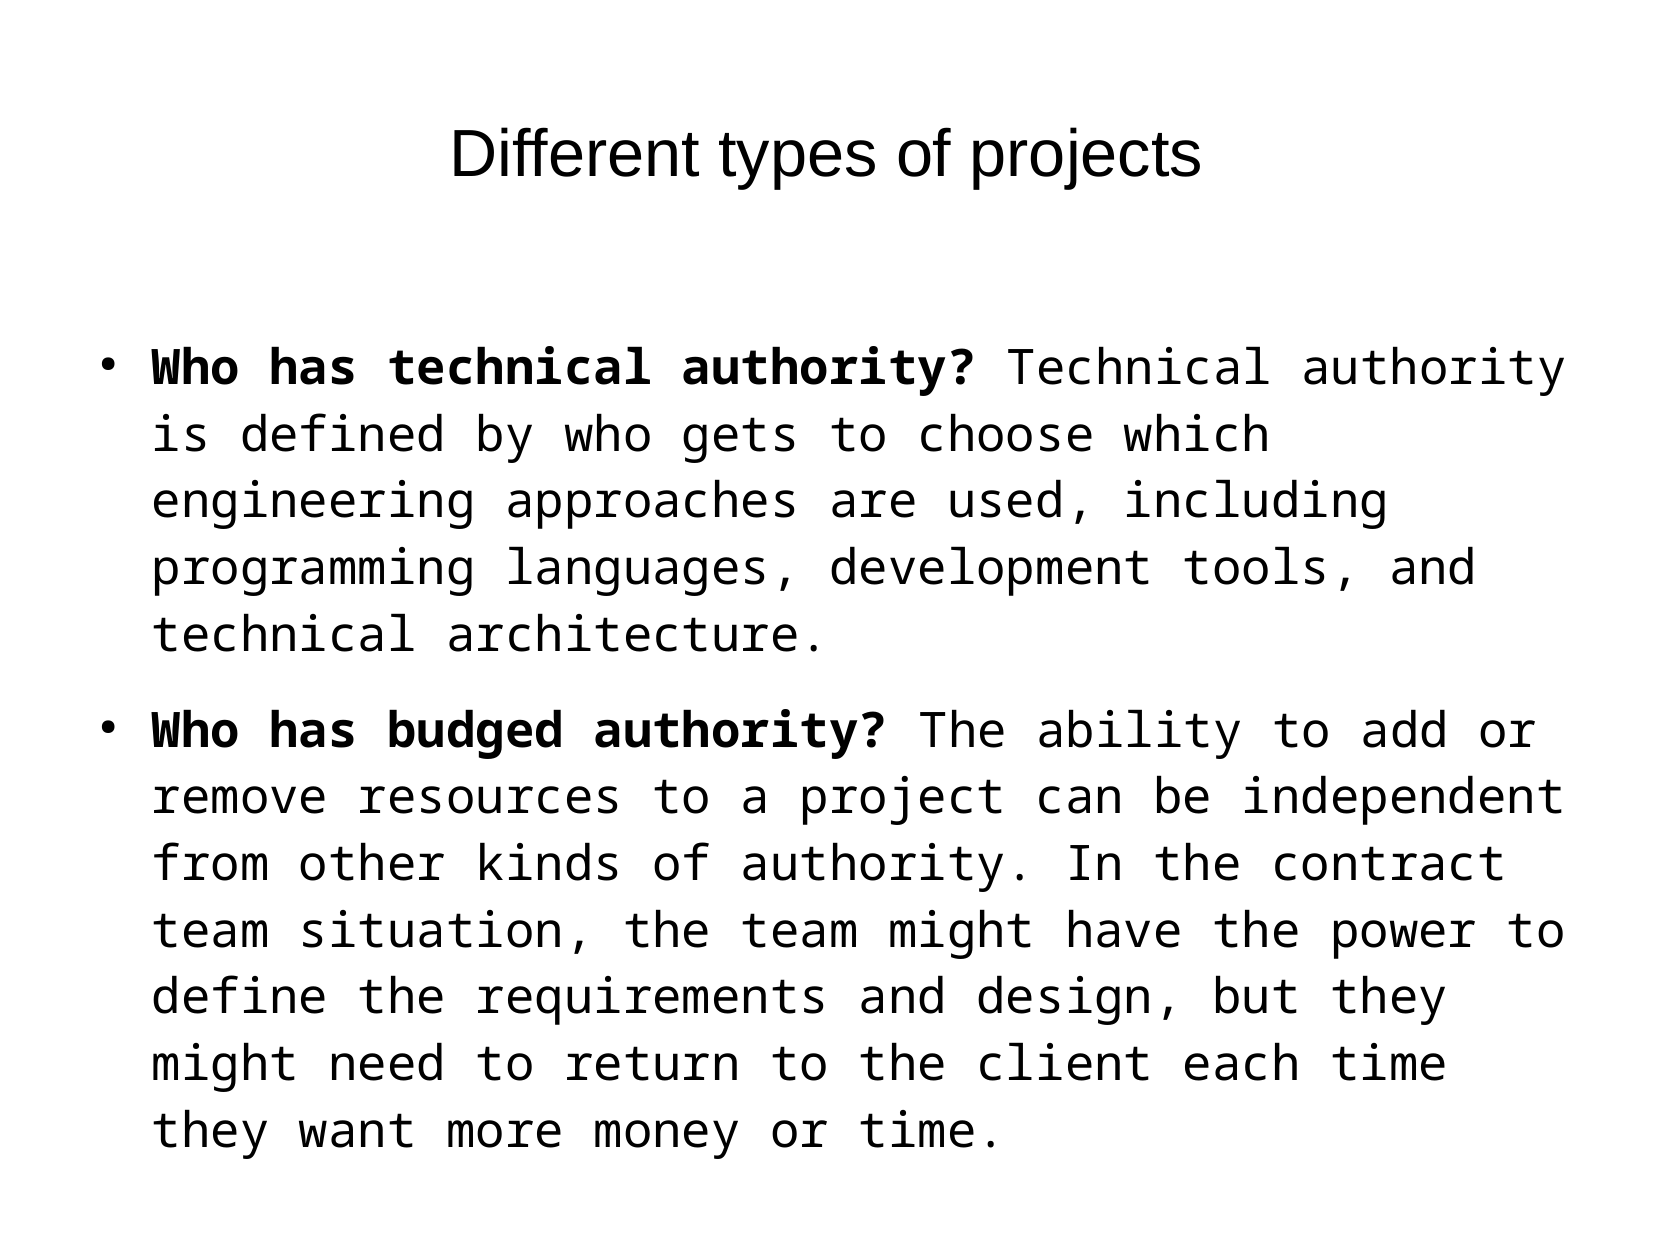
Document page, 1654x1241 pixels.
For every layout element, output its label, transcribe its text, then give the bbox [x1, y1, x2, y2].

title Different types of projects [82, 49, 1571, 236]
list Who has technical authority? Technical authority is defined by who gets to choose which engineering approaches are used, including programming languages, development tools, and technical architecture. Who has budged authority? The ability to add or remove resources to a project can be independent from other kinds of authority. In the contract team situation, the team might have the power to define the requirements and design, but they might need to return to the client each time they want more money or time. [82, 236, 1571, 1170]
